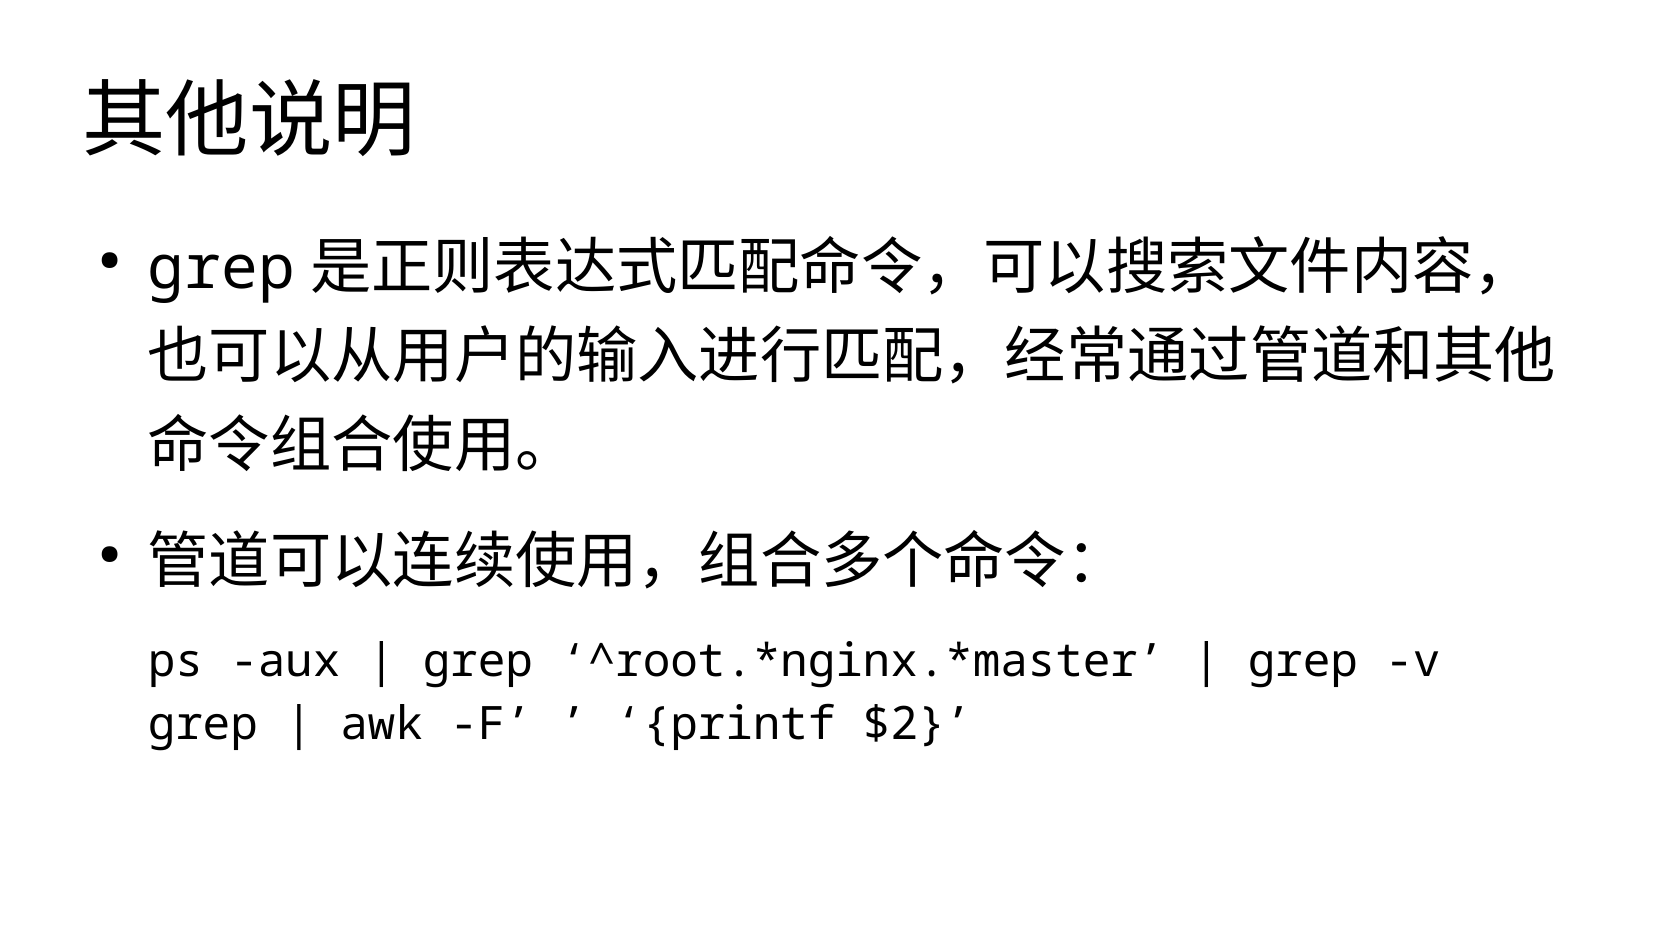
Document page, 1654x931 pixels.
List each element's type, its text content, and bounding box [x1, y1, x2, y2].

title 其他说明 [82, 37, 1571, 189]
list grep是正则表达式匹配命令，可以搜索文件内容，也可以从用户的输入进行匹配，经常通过管道和其他命令组合使用。 管道可以连续使用，组合多个命令： ps -aux | grep ‘^root.*nginx.*master’ | grep -v grep | awk -F’ ’ ‘{printf $2}’ [82, 217, 1571, 758]
